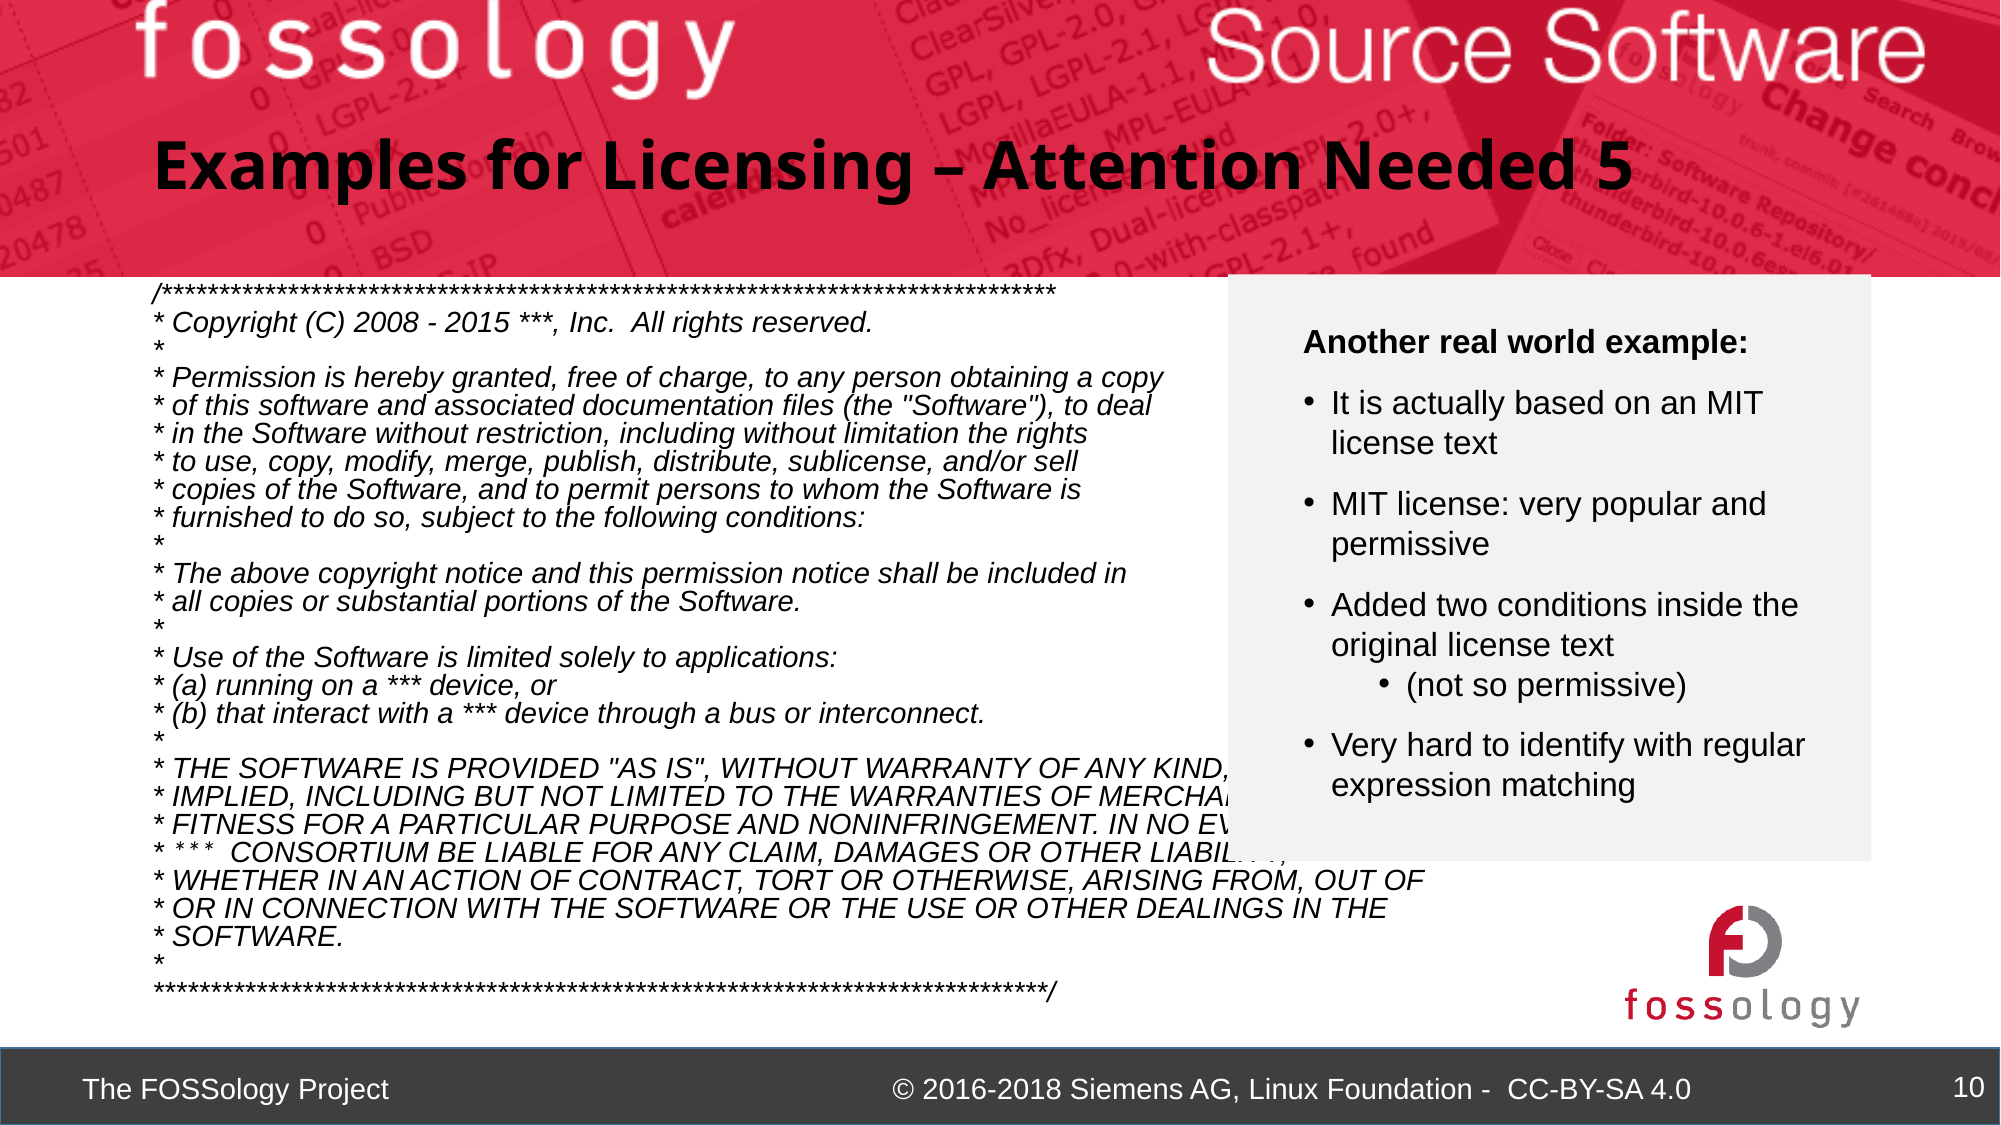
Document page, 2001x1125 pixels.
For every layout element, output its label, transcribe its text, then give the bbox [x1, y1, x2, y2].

text_box /****************************************************************************** * Copyright (C) 2008 - 2015 ***, Inc. All rights reserved. * * Permission is hereby granted, free of charge, to any person obtaining a copy * of this software and associated documentation files (the "Software"), to deal * in the Software without restriction, including without limitation the rights * to use, copy, modify, merge, publish, distribute, sublicense, and/or sell * copies of the Software, and to permit persons to whom the Software is * furnished to do so, subject to the following conditions: * * The above copyright notice and this permission notice shall be included in * all copies or substantial portions of the Software. * * Use of the Software is limited solely to applications: * (a) running on a *** device, or * (b) that interact with a *** device through a bus or interconnect. * * THE SOFTWARE IS PROVIDED "AS IS", WITHOUT WARRANTY OF ANY KIND, EXPRESS OR * IMPLIED, INCLUDING BUT NOT LIMITED TO THE WARRANTIES OF MERCHANTABILITY, * FITNESS FOR A PARTICULAR PURPOSE AND NONINFRINGEMENT. IN NO EVENT SHALL THE * *** CONSORTIUM BE LIABLE FOR ANY CLAIM, DAMAGES OR OTHER LIABILITY, * WHETHER IN AN ACTION OF CONTRACT, TORT OR OTHERWISE, ARISING FROM, OUT OF * OR IN CONNECTION WITH THE SOFTWARE OR THE USE OR OTHER DEALINGS IN THE * SOFTWARE. * ******************************************************************************/ [137, 274, 1605, 988]
picture [1621, 901, 1863, 1031]
text_box Another real world example: It is actually based on an MIT license text MIT license: very popular and permissive Added two conditions inside the original license text (not so permissive) Very hard to identify with regular expression matching [1288, 313, 1872, 733]
text_box [1530, 740, 1539, 754]
text_box [1228, 274, 1872, 862]
picture [0, 0, 2001, 277]
text_box [1458, 740, 1467, 754]
text_box [1335, 733, 1350, 752]
text_box Examples for Licensing – Attention Needed 5 [137, 59, 1863, 274]
